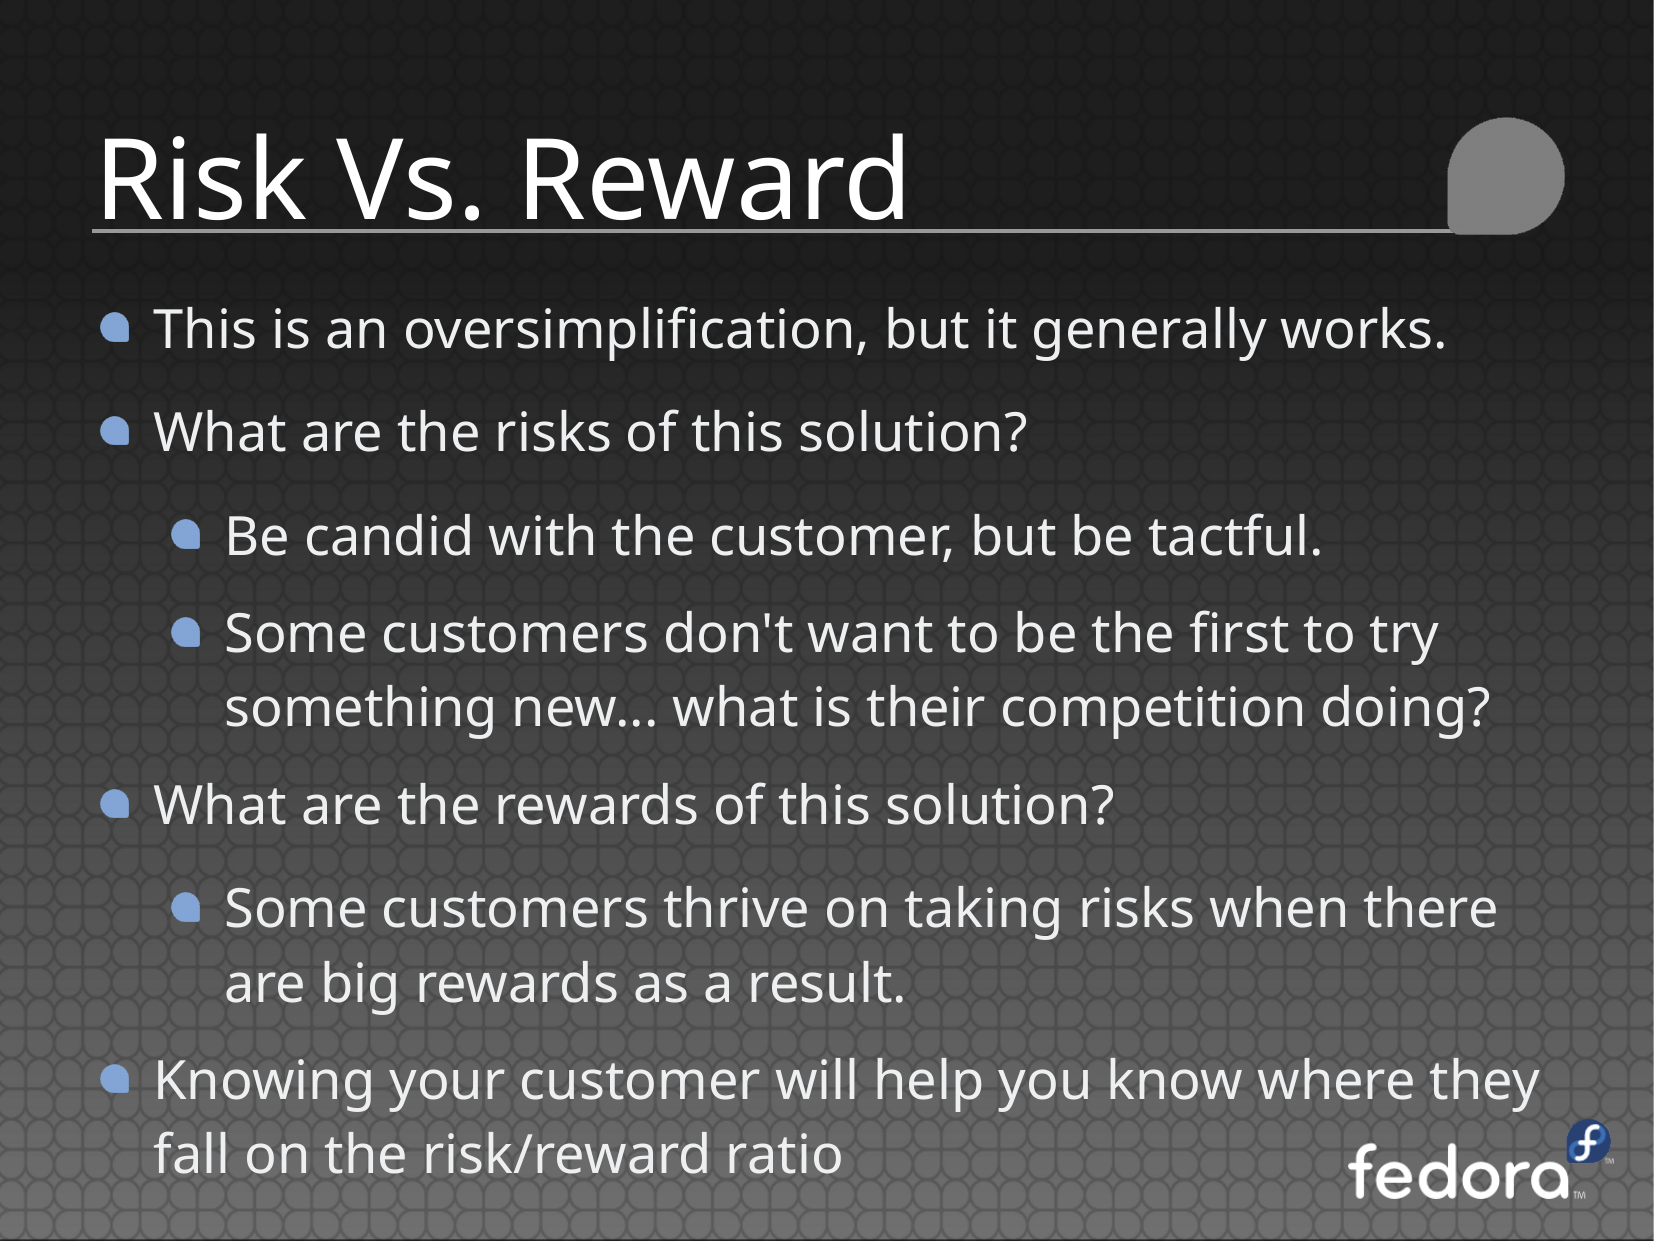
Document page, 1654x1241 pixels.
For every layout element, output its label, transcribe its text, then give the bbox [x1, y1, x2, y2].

picture [0, 0, 1654, 1241]
title Risk Vs. Reward [94, 100, 1426, 251]
list This is an oversimplification, but it generally works. What are the risks of this solution? Be candid with the customer, but be tactful. Some customers don't want to be the first to try something new... what is their competition doing? What are the rewards of this solution? Some customers thrive on taking risks when there are big rewards as a result. Knowing your customer will help you know where they fall on the risk/reward ratio [82, 290, 1571, 1094]
